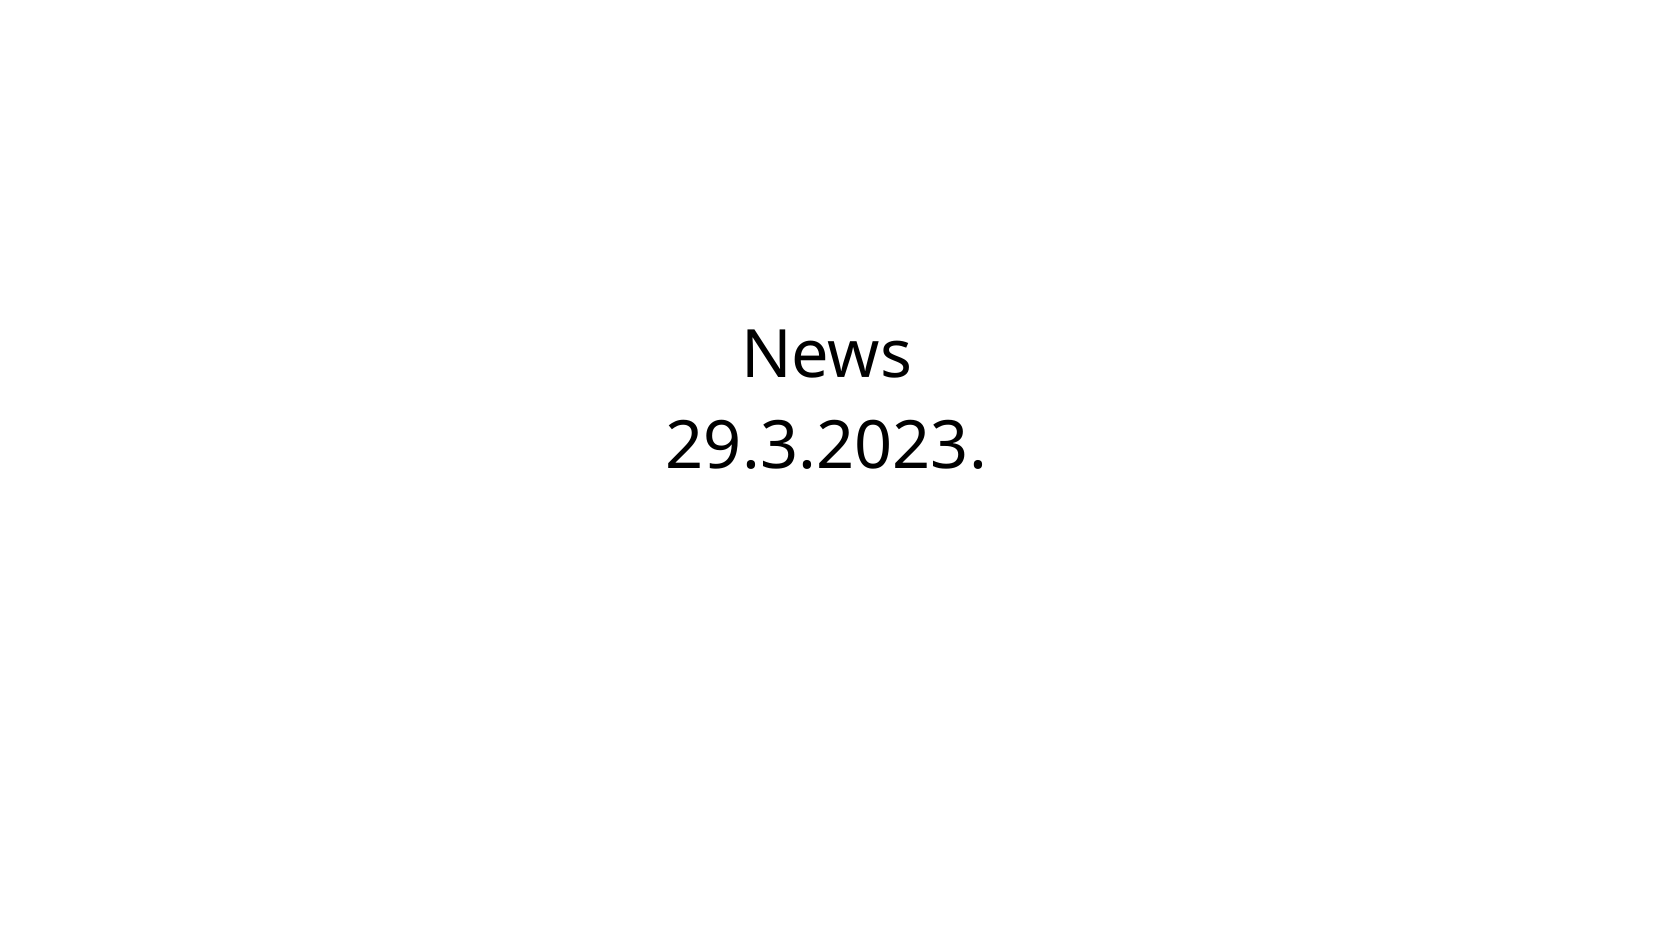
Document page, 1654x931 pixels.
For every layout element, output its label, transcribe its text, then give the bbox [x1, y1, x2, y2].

subtitle News 29.3.2023. [82, 37, 1571, 757]
